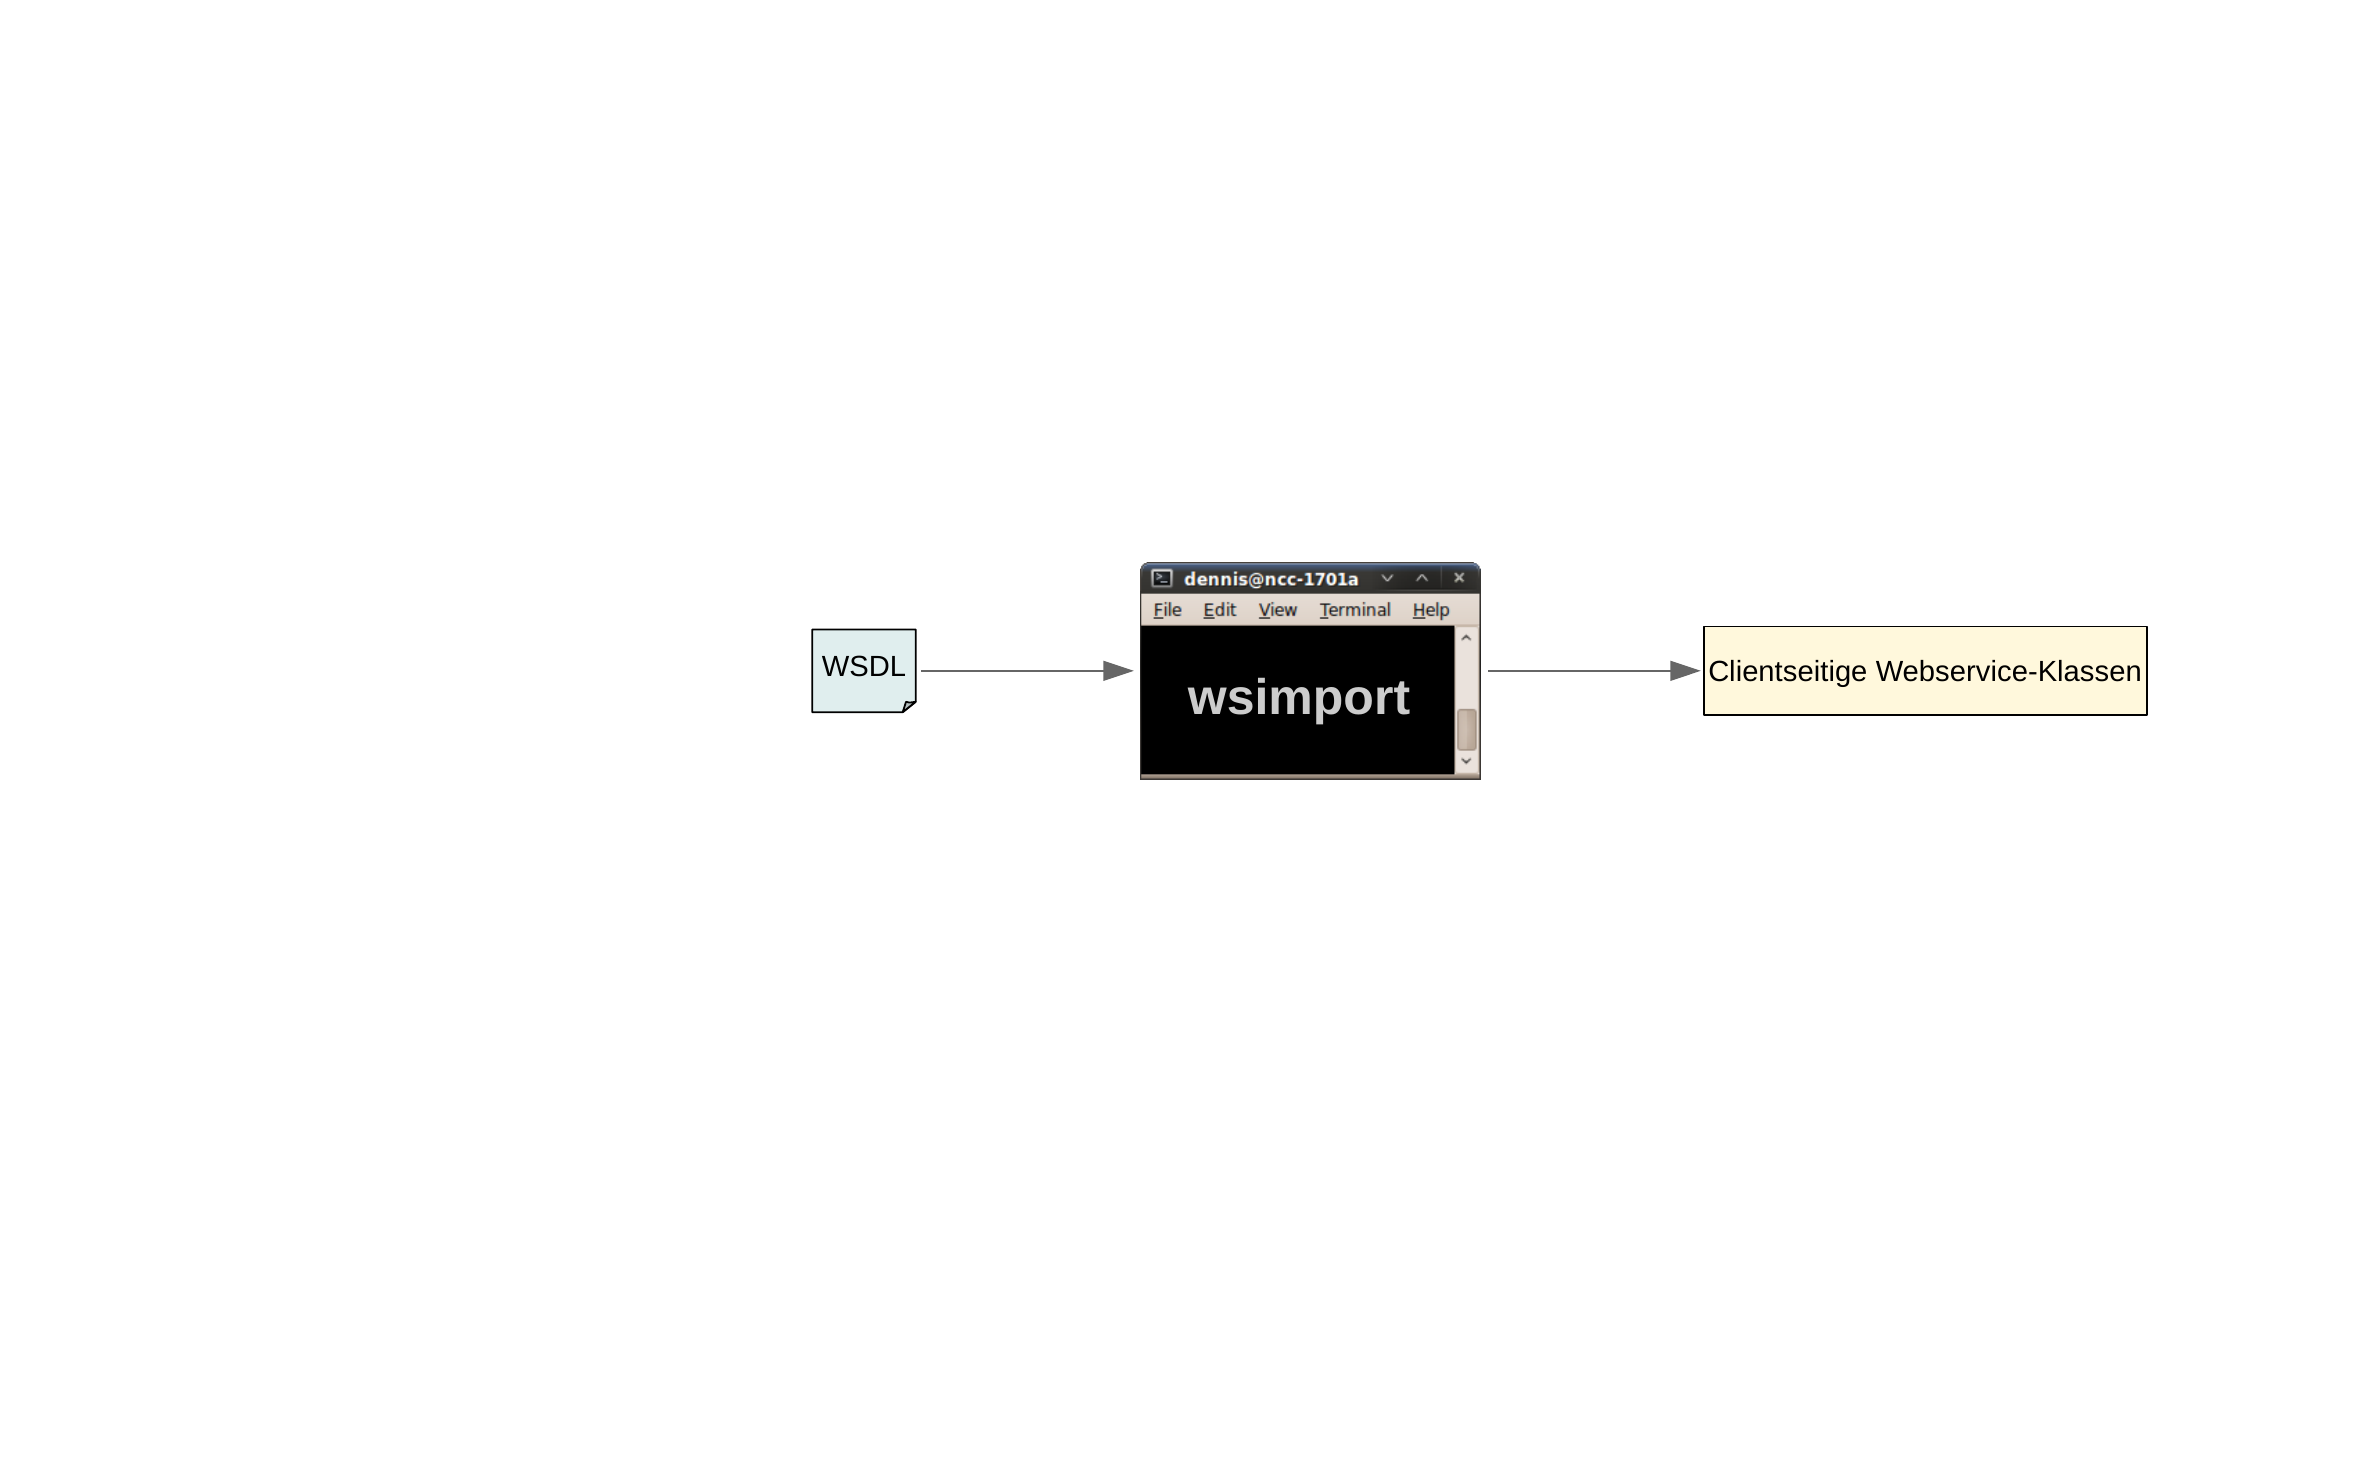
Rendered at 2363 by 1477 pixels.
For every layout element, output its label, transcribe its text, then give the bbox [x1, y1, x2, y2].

text_box Clientseitige Webservice-Klassen [1703, 626, 2147, 716]
text_box wsimport [1145, 633, 1453, 760]
text_box WSDL [812, 629, 916, 713]
picture [1140, 562, 1481, 780]
